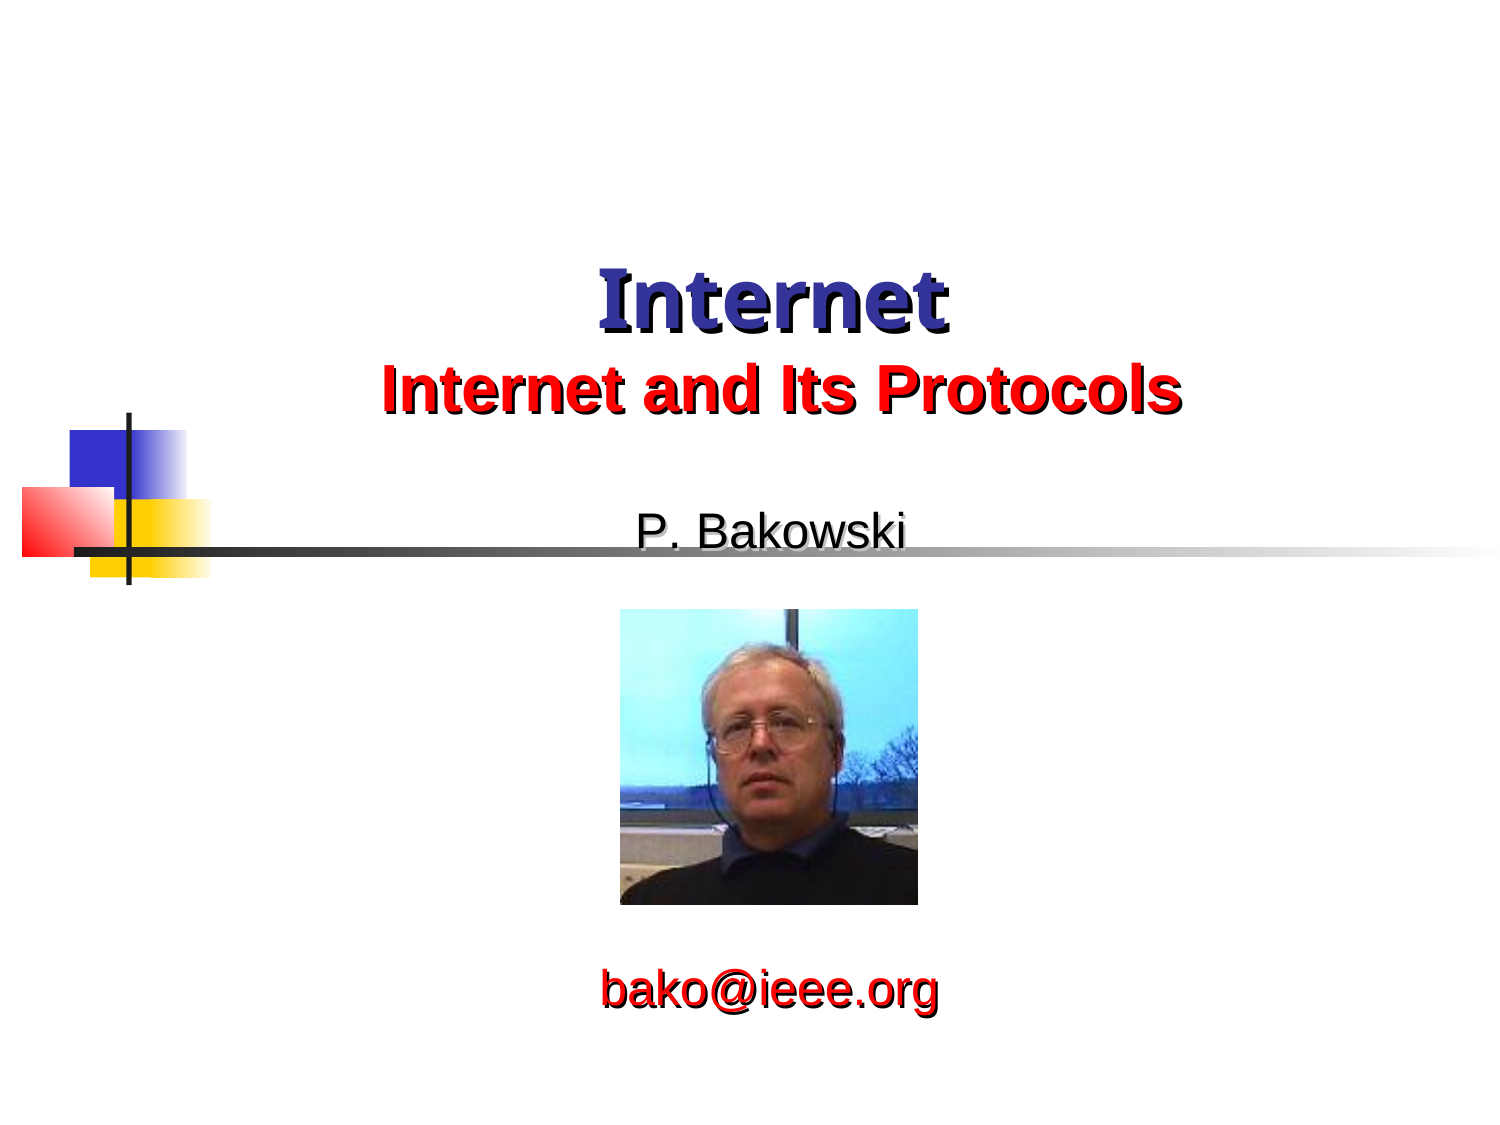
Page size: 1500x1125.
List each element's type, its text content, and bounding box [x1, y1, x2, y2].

picture [620, 609, 918, 905]
title Internet Internet and Its Protocols [171, 196, 1376, 433]
text_box bako@ieee.org [584, 948, 963, 1024]
text_box P. Bakowski [620, 491, 940, 567]
subtitle [225, 664, 1276, 953]
